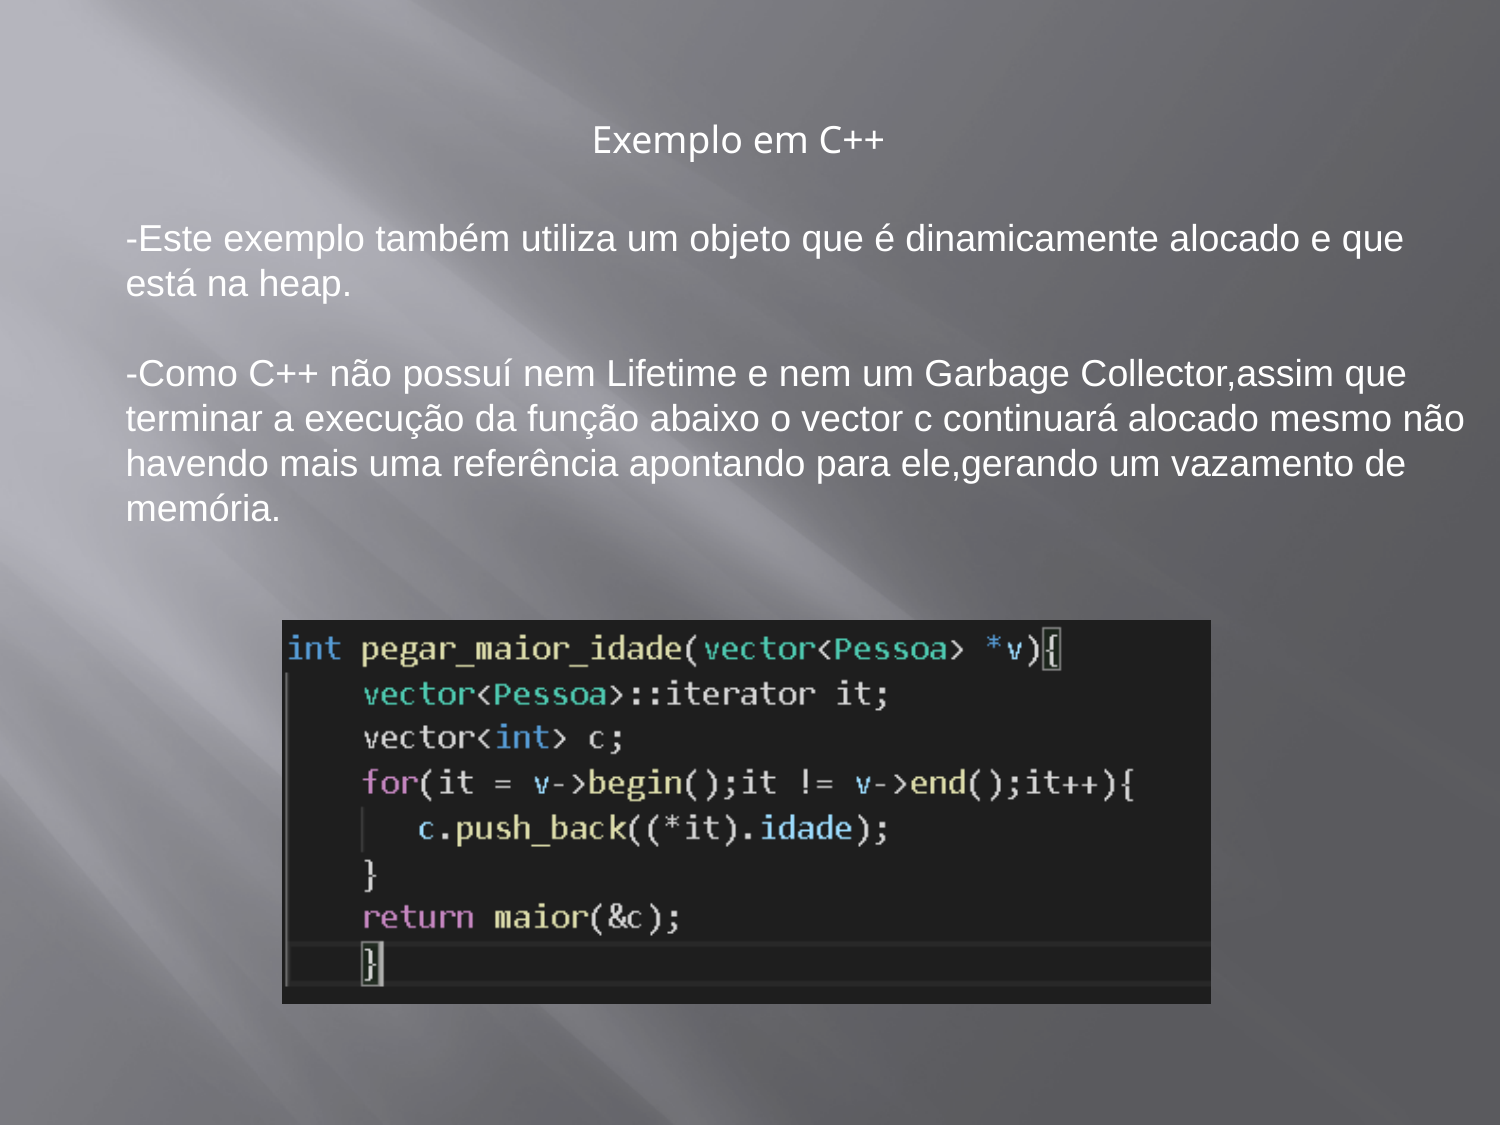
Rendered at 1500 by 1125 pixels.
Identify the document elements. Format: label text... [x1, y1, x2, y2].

picture [0, 0, 1500, 1125]
text_box -Este exemplo também utiliza um objeto que é dinamicamente alocado e que está na heap. -Como C++ não possuí nem Lifetime e nem um Garbage Collector,assim que terminar a execução da função abaixo o vector c continuará alocado mesmo não havendo mais uma referência apontando para ele,gerando um vazamento de memória. [110, 206, 1491, 558]
text_box Exemplo em C++ [75, 45, 1425, 233]
